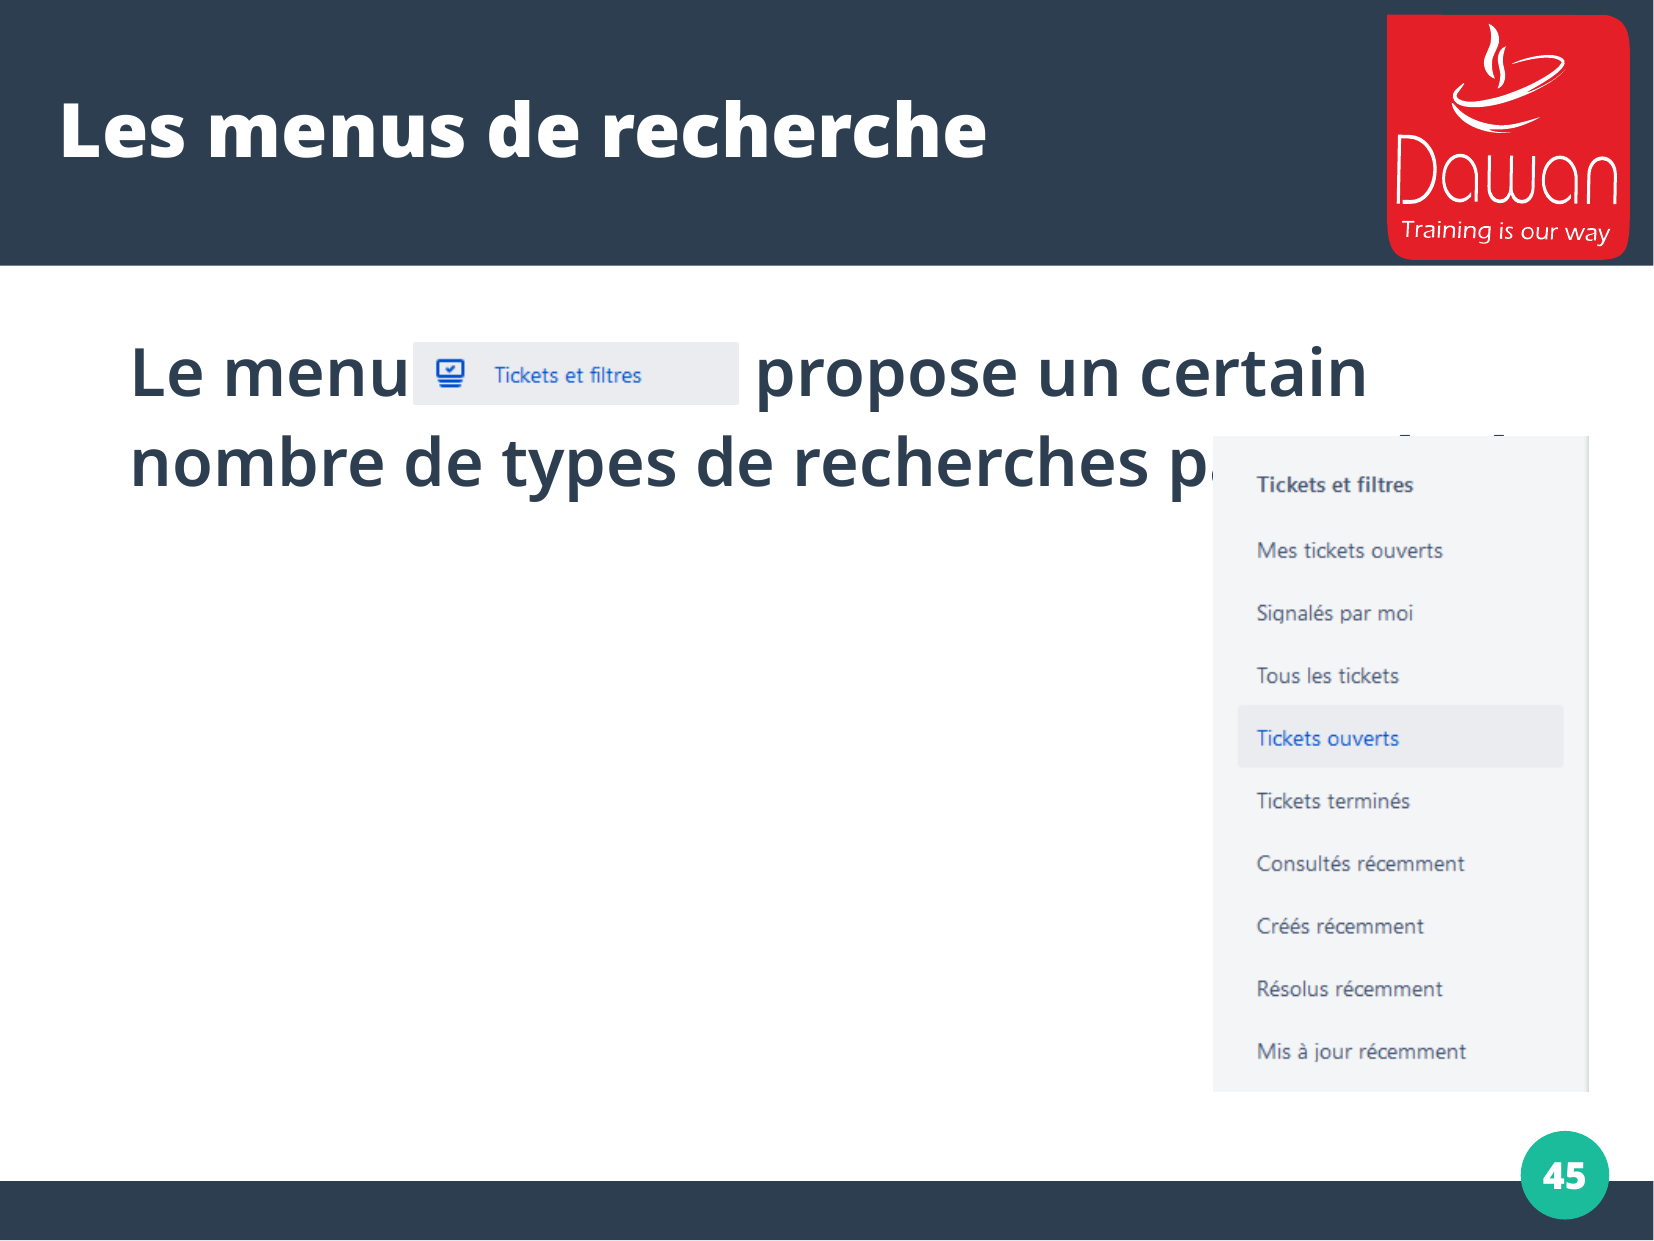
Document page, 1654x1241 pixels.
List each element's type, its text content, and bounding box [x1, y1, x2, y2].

picture [413, 342, 739, 405]
list Le menu propose un certain nombre de types de recherches paramétrées [59, 324, 1595, 1152]
picture [1387, 14, 1630, 260]
title Les menus de recherche [59, 49, 1387, 207]
picture [1213, 436, 1589, 1092]
